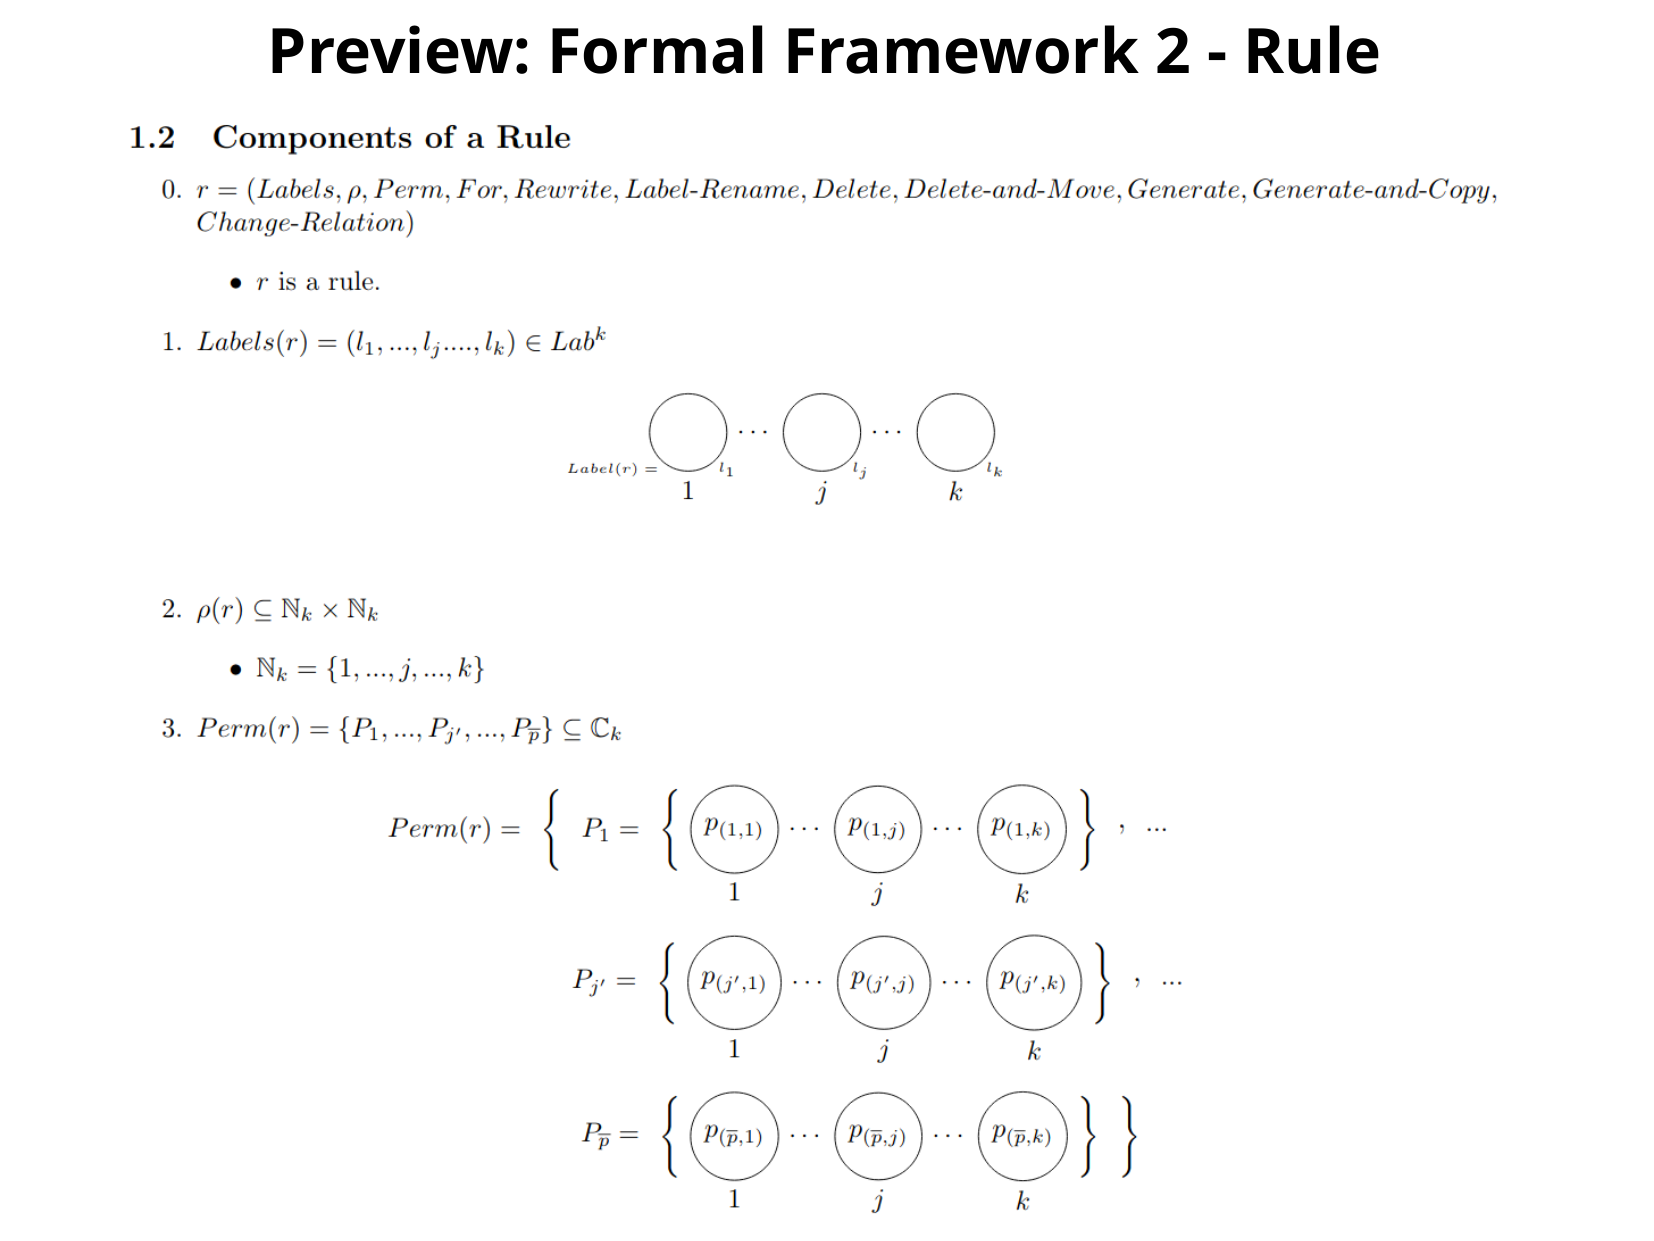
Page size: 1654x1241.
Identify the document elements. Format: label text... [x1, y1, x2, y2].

title Preview: Formal Framework 2 - Rule [0, 7, 1651, 91]
picture [116, 116, 1511, 1237]
